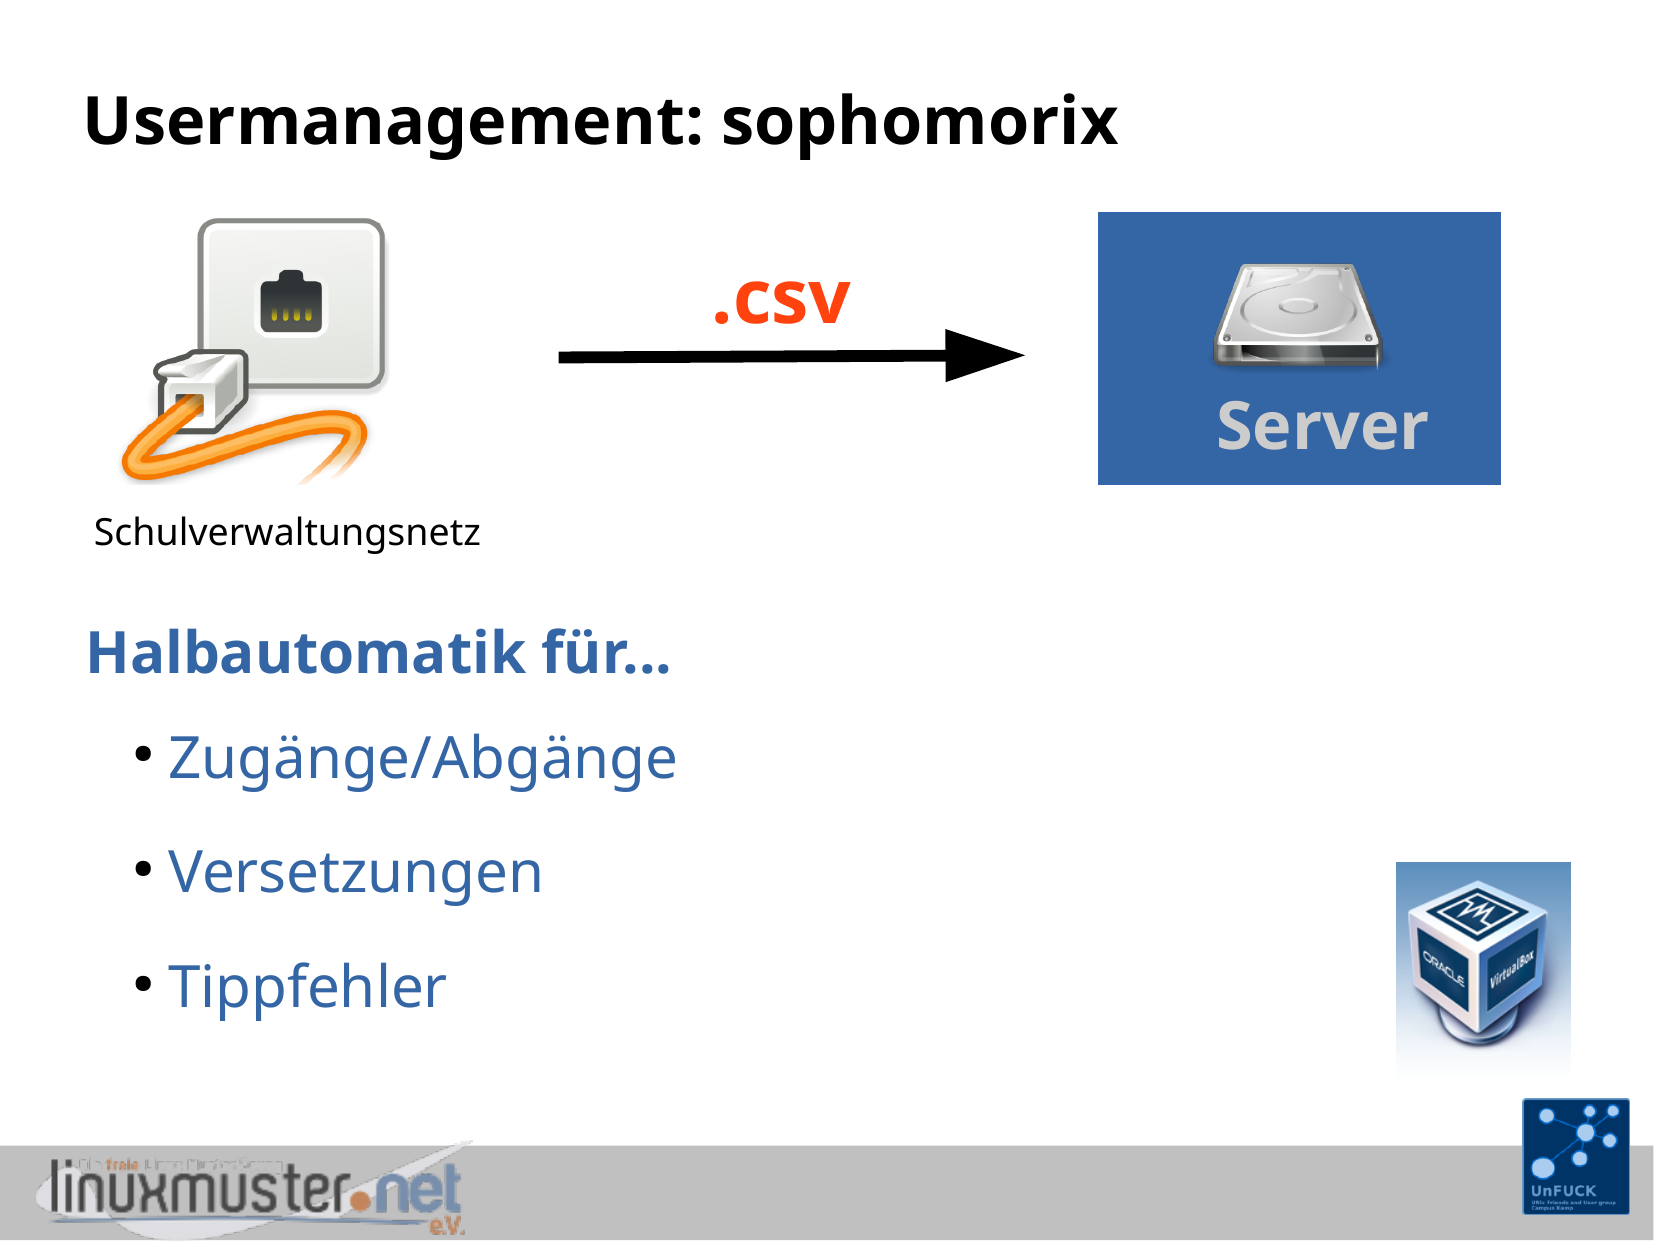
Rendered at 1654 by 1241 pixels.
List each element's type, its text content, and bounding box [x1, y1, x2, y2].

picture [1396, 862, 1571, 1087]
picture [36, 1140, 473, 1241]
text_box .csv [696, 236, 859, 336]
title Usermanagement: sophomorix [82, 49, 1571, 189]
text_box [1098, 212, 1501, 485]
picture [1205, 212, 1394, 370]
text_box Server [1201, 370, 1406, 461]
picture [118, 212, 390, 485]
picture [1522, 1098, 1630, 1215]
text_box Schulverwaltungsnetz [79, 498, 485, 556]
text_box Halbautomatik für... [70, 604, 651, 686]
text_box Zugänge/Abgänge Versetzungen Tippfehler [118, 708, 792, 992]
